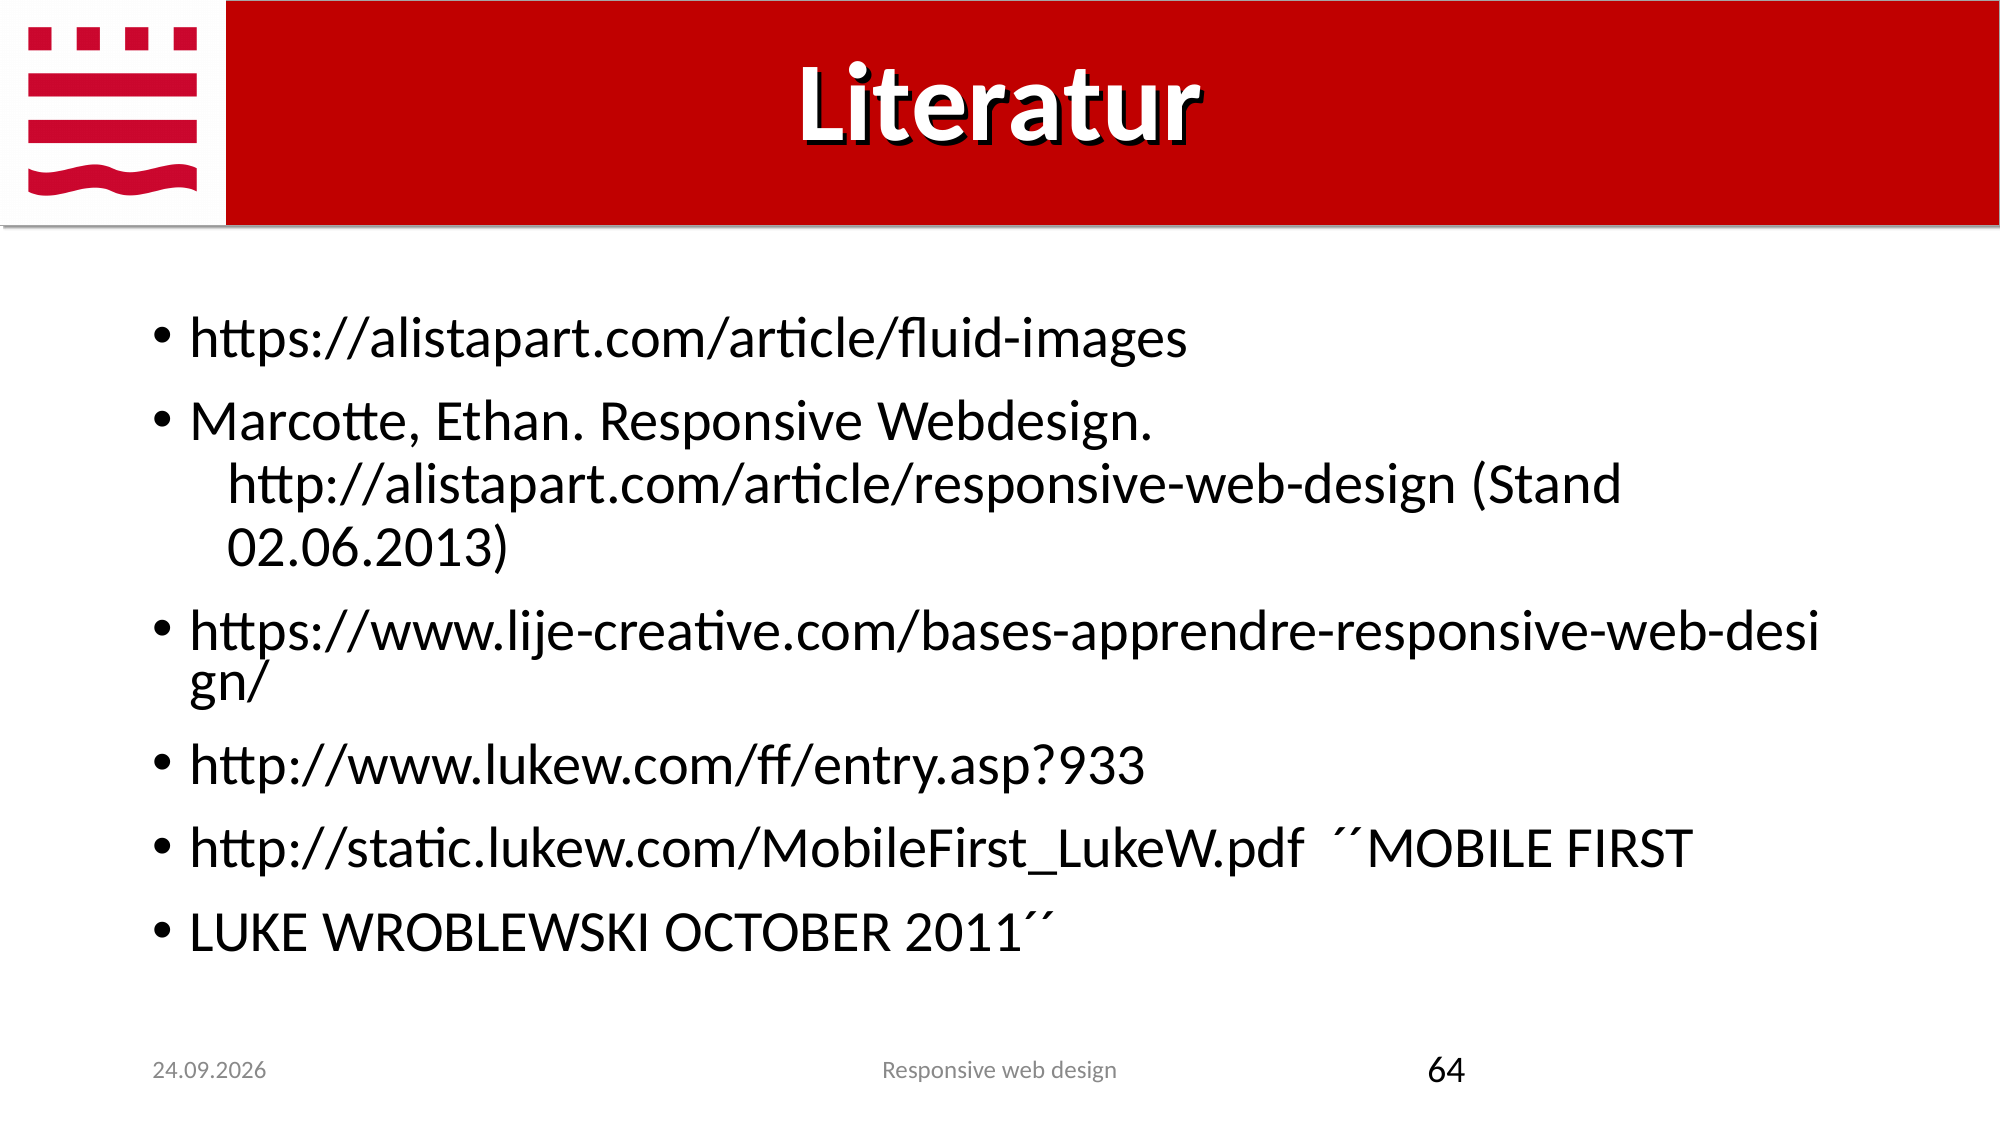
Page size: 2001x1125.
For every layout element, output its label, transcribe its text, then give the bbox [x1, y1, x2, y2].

list https://alistapart.com/article/fluid-images Marcotte, Ethan. Responsive Webdesign. http://alistapart.com/article/responsive-web-design (Stand 02.06.2013) https://www.lije-creative.com/bases-apprendre-responsive-web-design/ http://www.lukew.com/ff/entry.asp?933 http://static.lukew.com/MobileFirst_LukeW.pdf ´´MOBILE FIRST LUKE WROBLEWSKI OCTOBER 2011´´ [137, 299, 1863, 1014]
picture [0, 0, 226, 225]
text_box Responsive web design [662, 1042, 1338, 1103]
title Literatur [137, 225, 1863, 278]
text_box [1412, 1042, 1863, 1103]
text_box Literatur [226, 0, 2000, 225]
text_box 2017/4/30 [137, 1042, 588, 1103]
